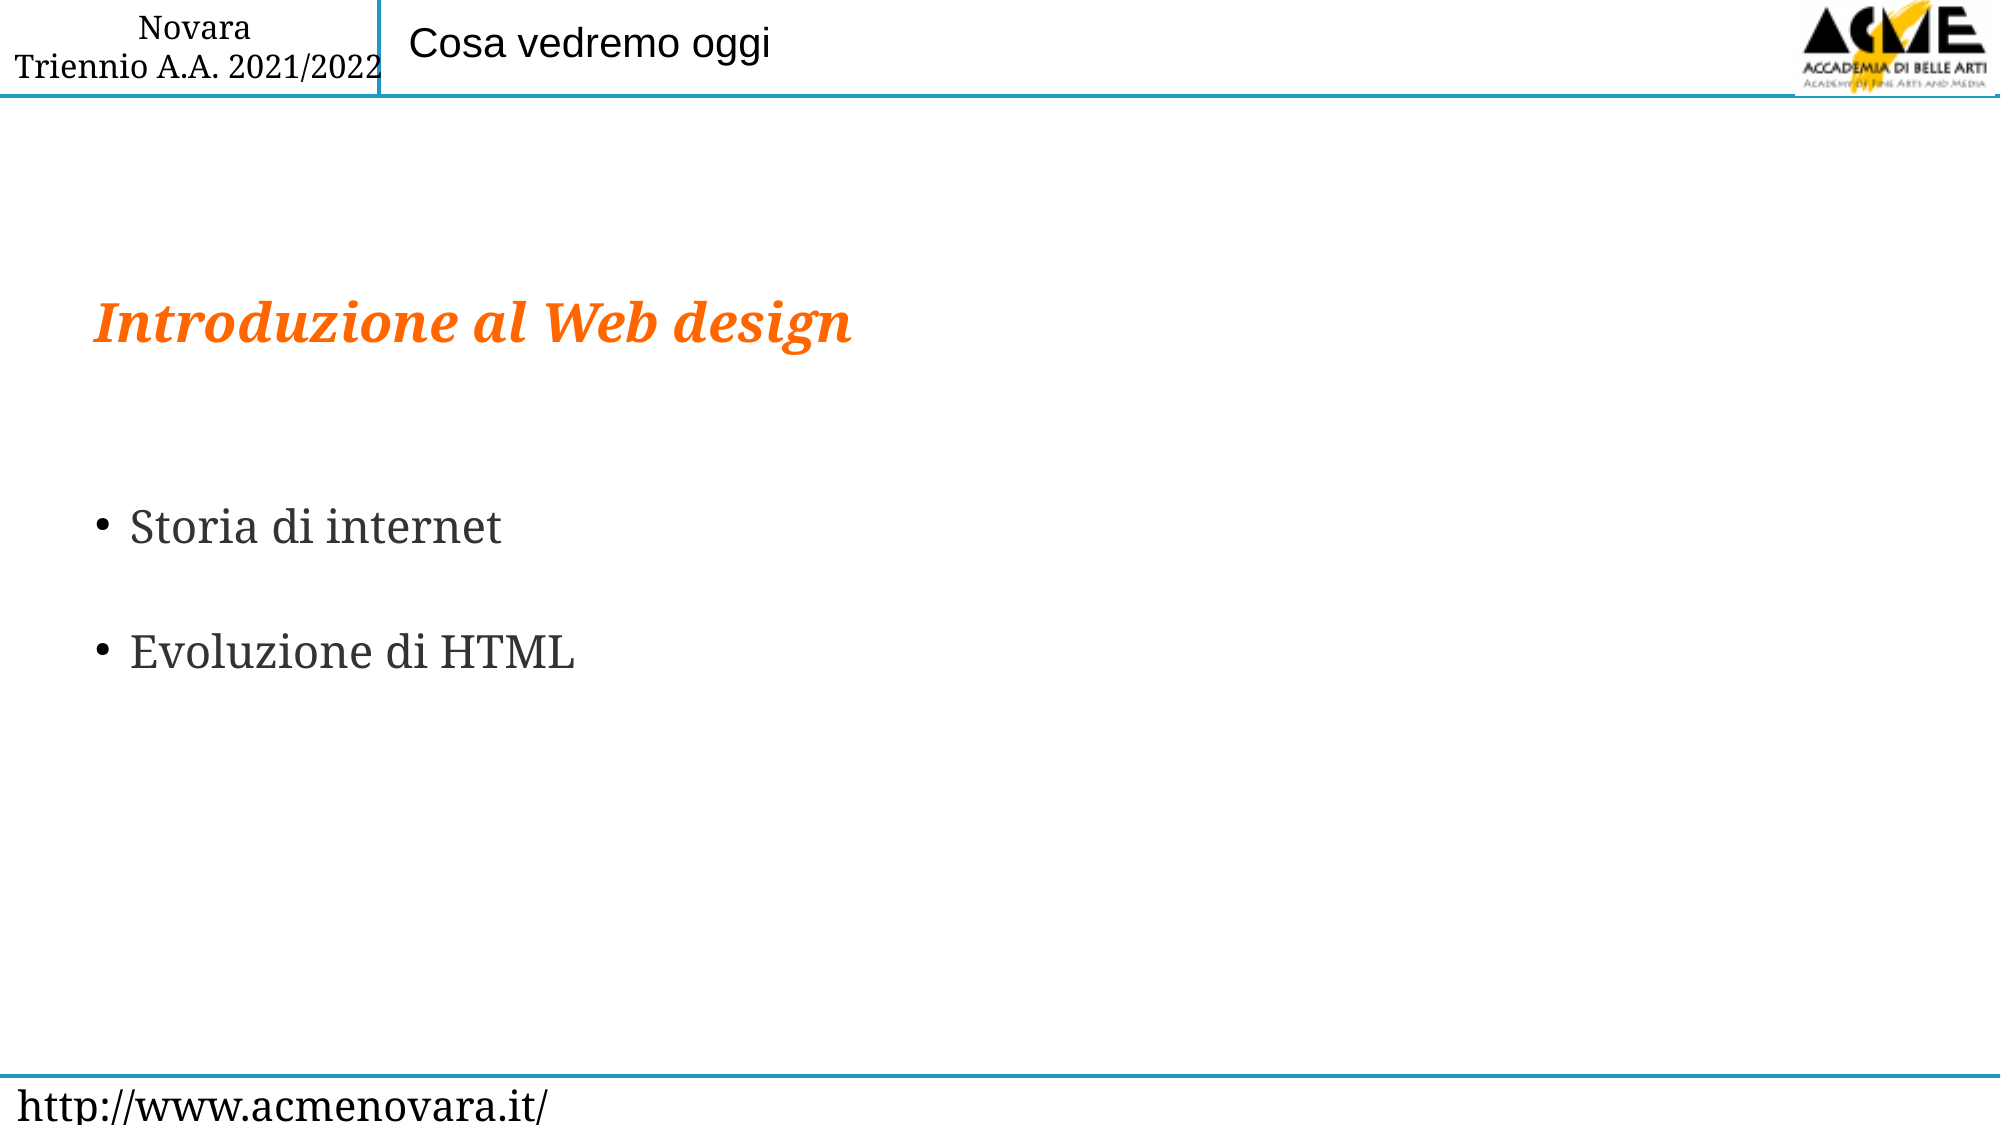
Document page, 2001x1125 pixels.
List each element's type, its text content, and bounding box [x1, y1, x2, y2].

picture [0, 1074, 2001, 1078]
picture [0, 0, 2001, 98]
text_box Introduzione al Web design Storia di internet Evoluzione di HTML [94, 177, 1926, 920]
list Cosa vedremo oggi [393, 11, 1210, 87]
